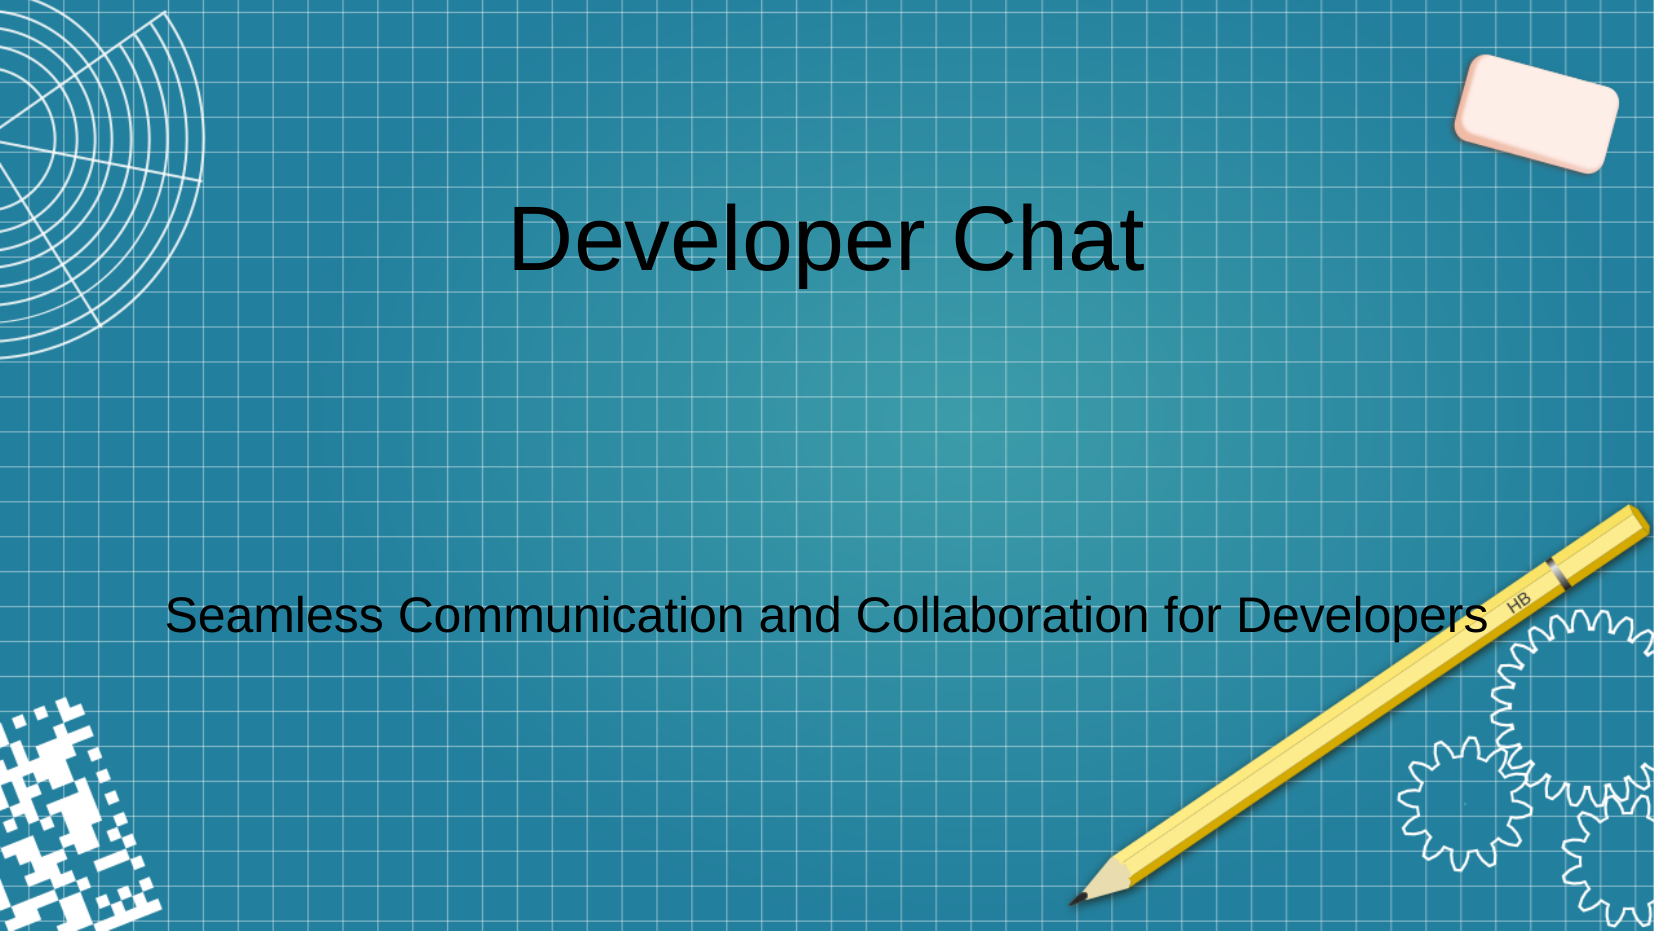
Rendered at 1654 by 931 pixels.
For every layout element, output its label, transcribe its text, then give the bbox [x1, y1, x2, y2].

subtitle Seamless Communication and Collaboration for Developers [82, 389, 1571, 842]
picture [0, 0, 1654, 931]
title Developer Chat [82, 132, 1571, 346]
